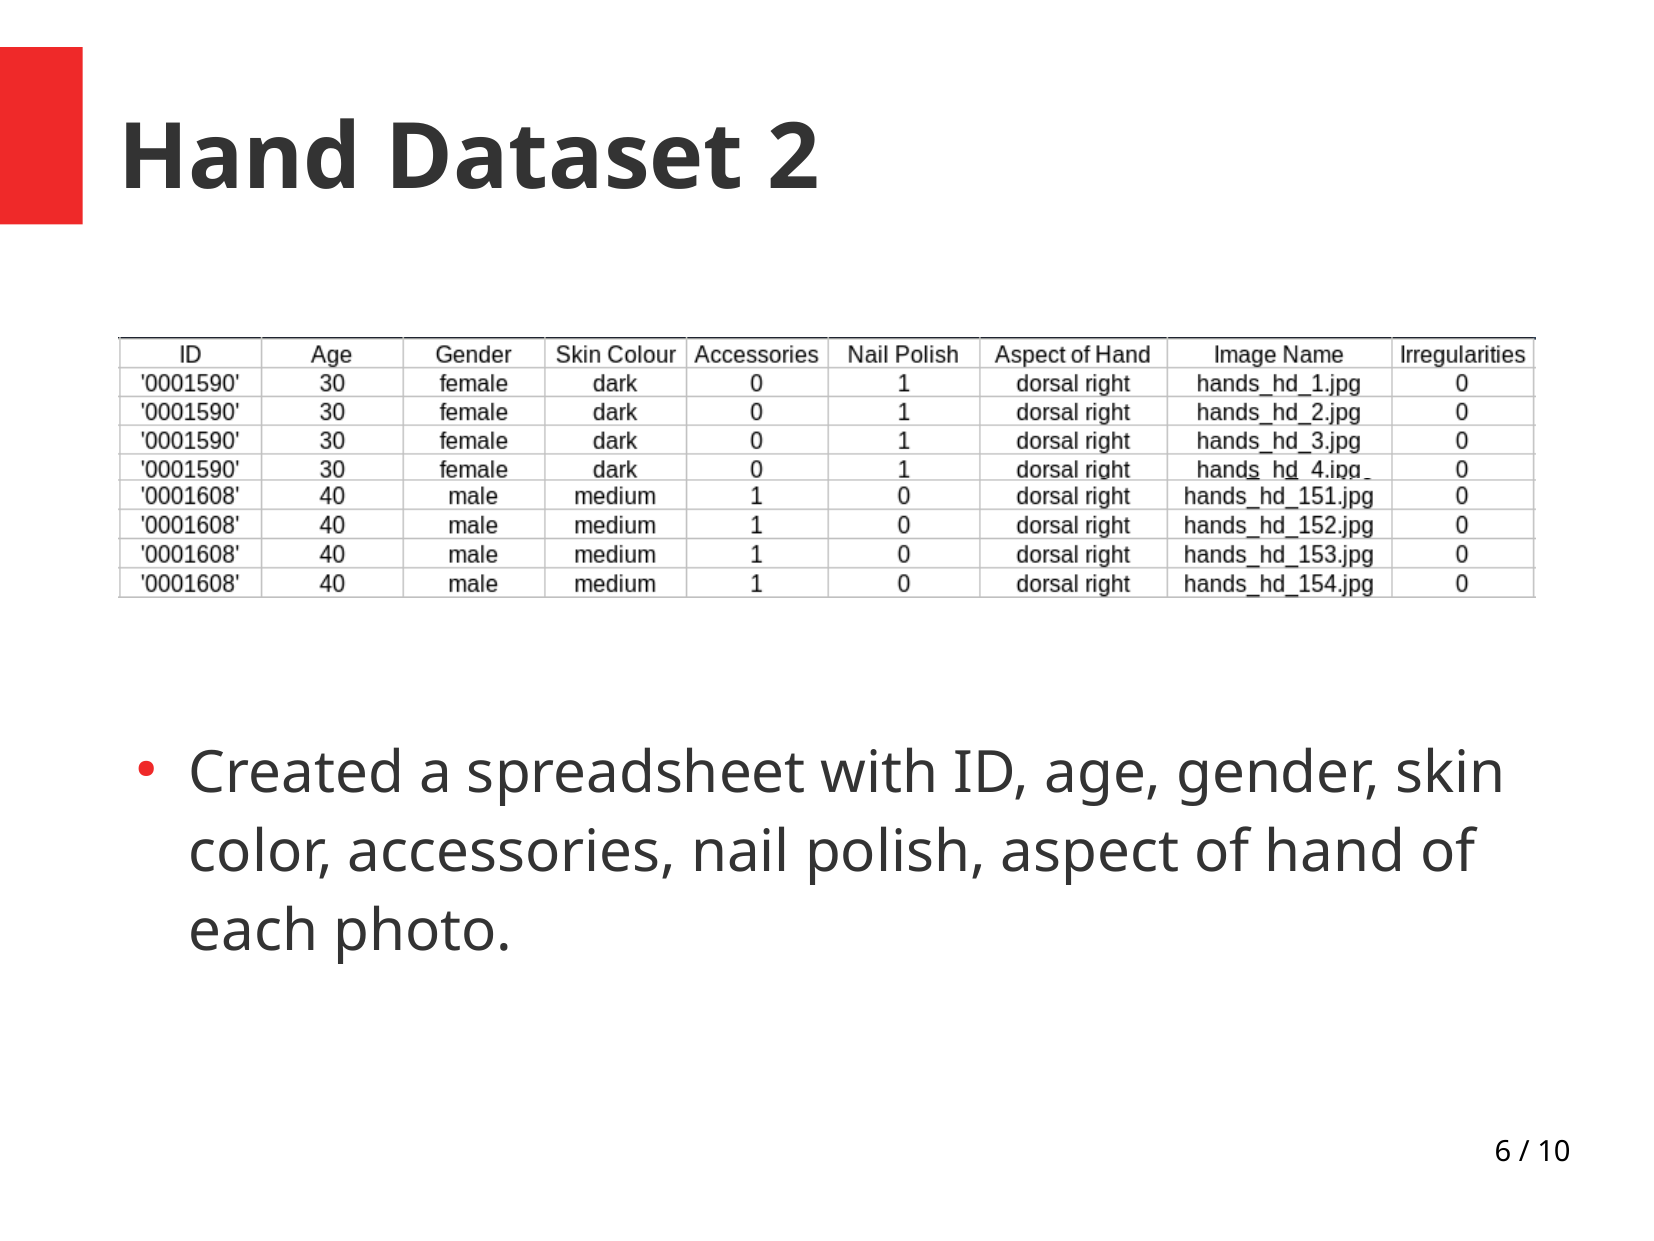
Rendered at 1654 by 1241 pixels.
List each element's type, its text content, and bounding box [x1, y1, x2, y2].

title Hand Dataset 2 [118, 49, 1571, 257]
picture [118, 337, 1536, 598]
list Created a spreadsheet with ID, age, gender, skin color, accessories, nail polish, aspect of hand of each photo. [118, 730, 1536, 1074]
